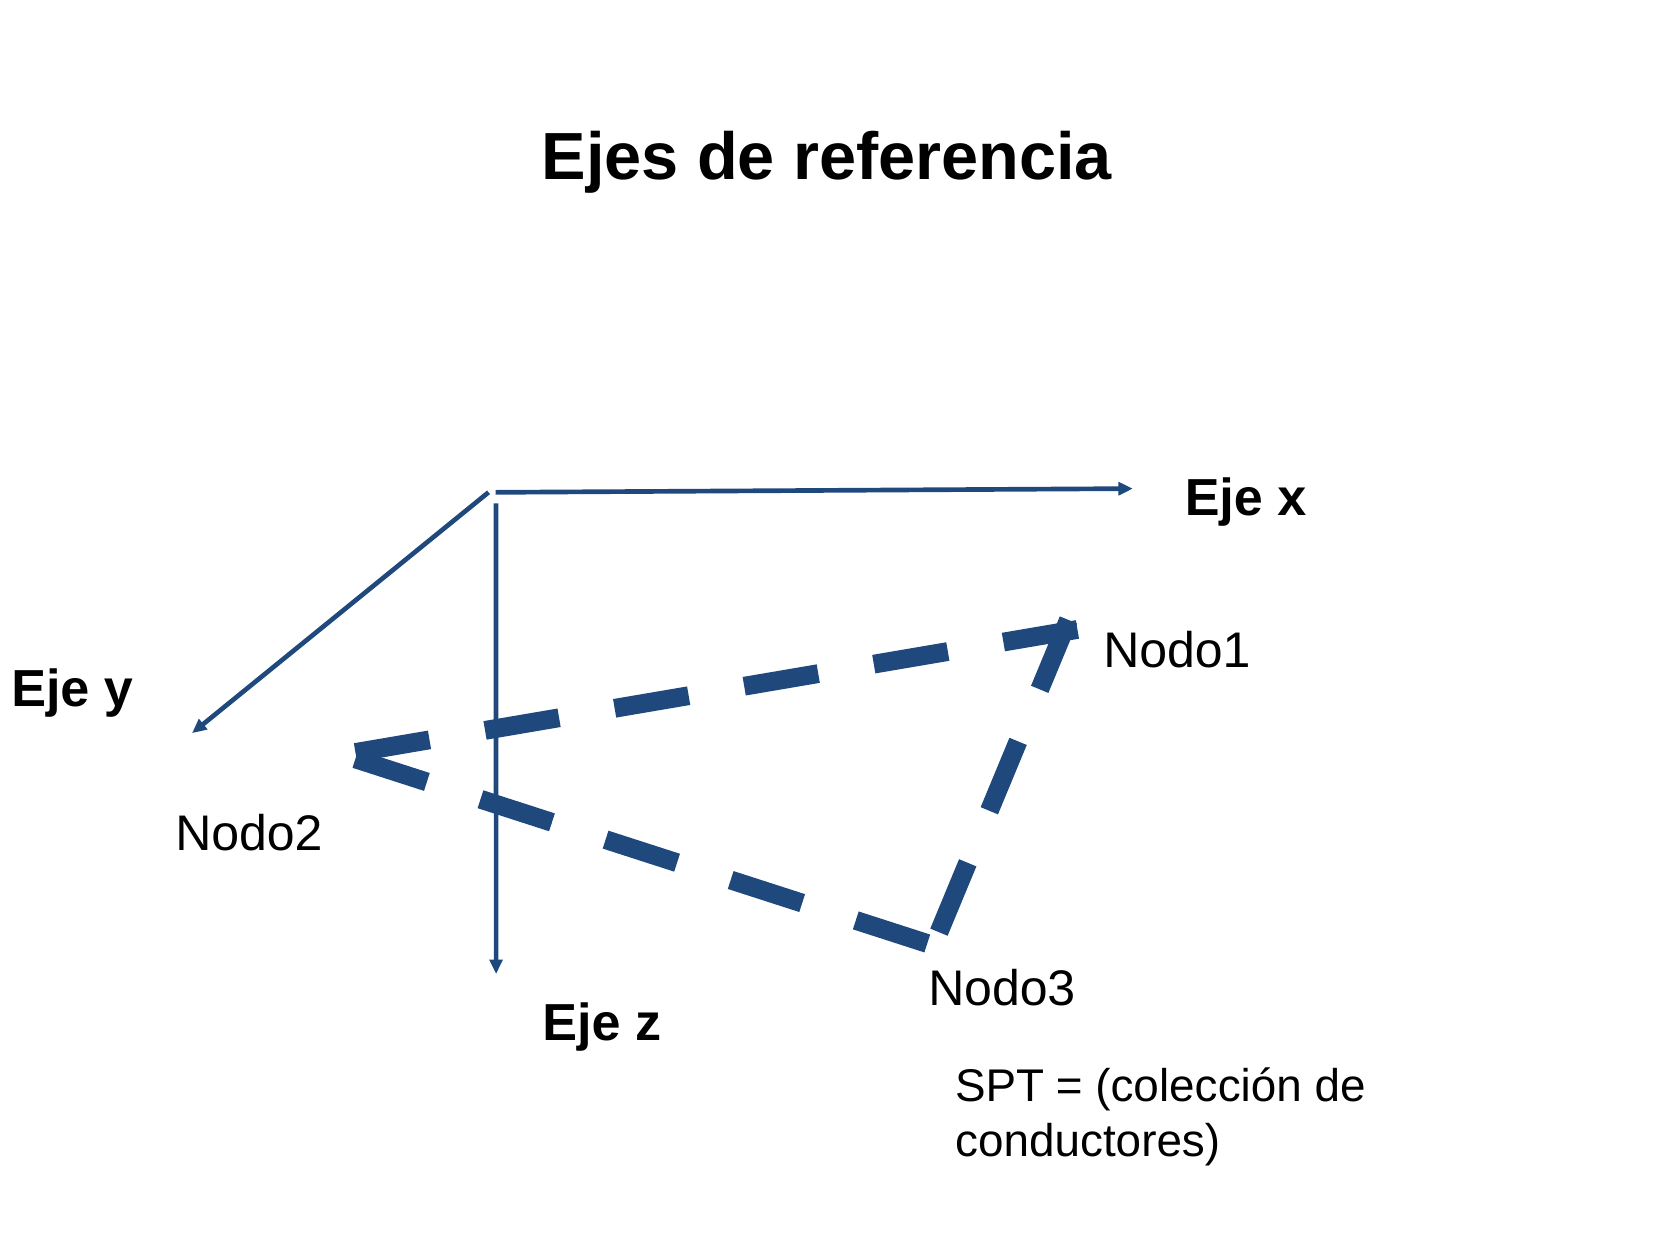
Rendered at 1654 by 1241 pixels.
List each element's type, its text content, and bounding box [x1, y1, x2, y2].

text_box Nodo3 [913, 940, 1184, 1031]
text_box Eje z [527, 973, 717, 1067]
text_box SPT = (colección de conductores) [940, 1040, 1577, 1181]
text_box Nodo2 [160, 785, 431, 876]
title Ejes de referencia [82, 49, 1571, 257]
text_box Nodo1 [1088, 602, 1359, 693]
text_box Eje x [1169, 447, 1359, 541]
text_box Eje y [0, 639, 186, 732]
